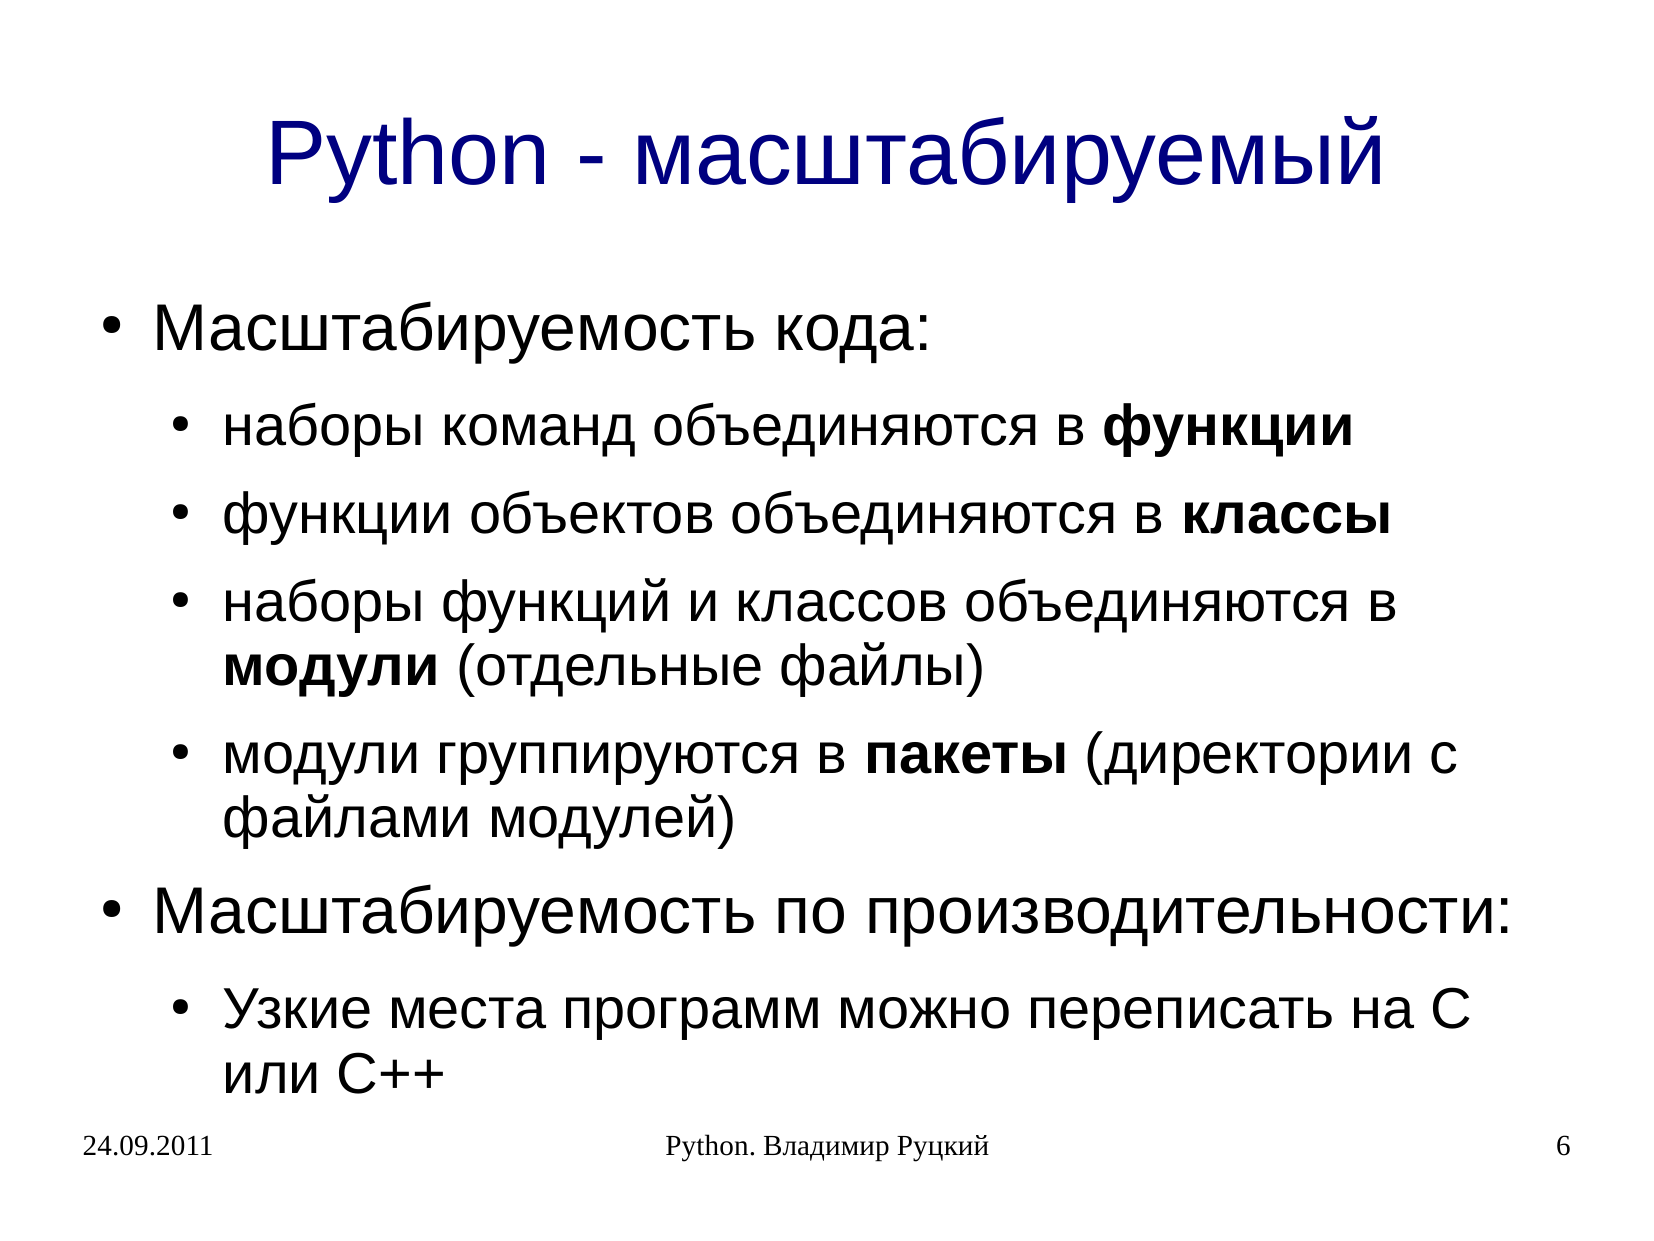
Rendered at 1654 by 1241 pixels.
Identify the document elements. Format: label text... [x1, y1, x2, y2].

list Масштабируемость кода: наборы команд объединяются в функции функции объектов объединяются в классы наборы функций и классов объединяются в модули (отдельные файлы) модули группируются в пакеты (директории с файлами модулей) Масштабируемость по производительности: Узкие места программ можно переписать на C или C++ [82, 290, 1571, 1109]
title Python - масштабируемый [82, 49, 1571, 257]
